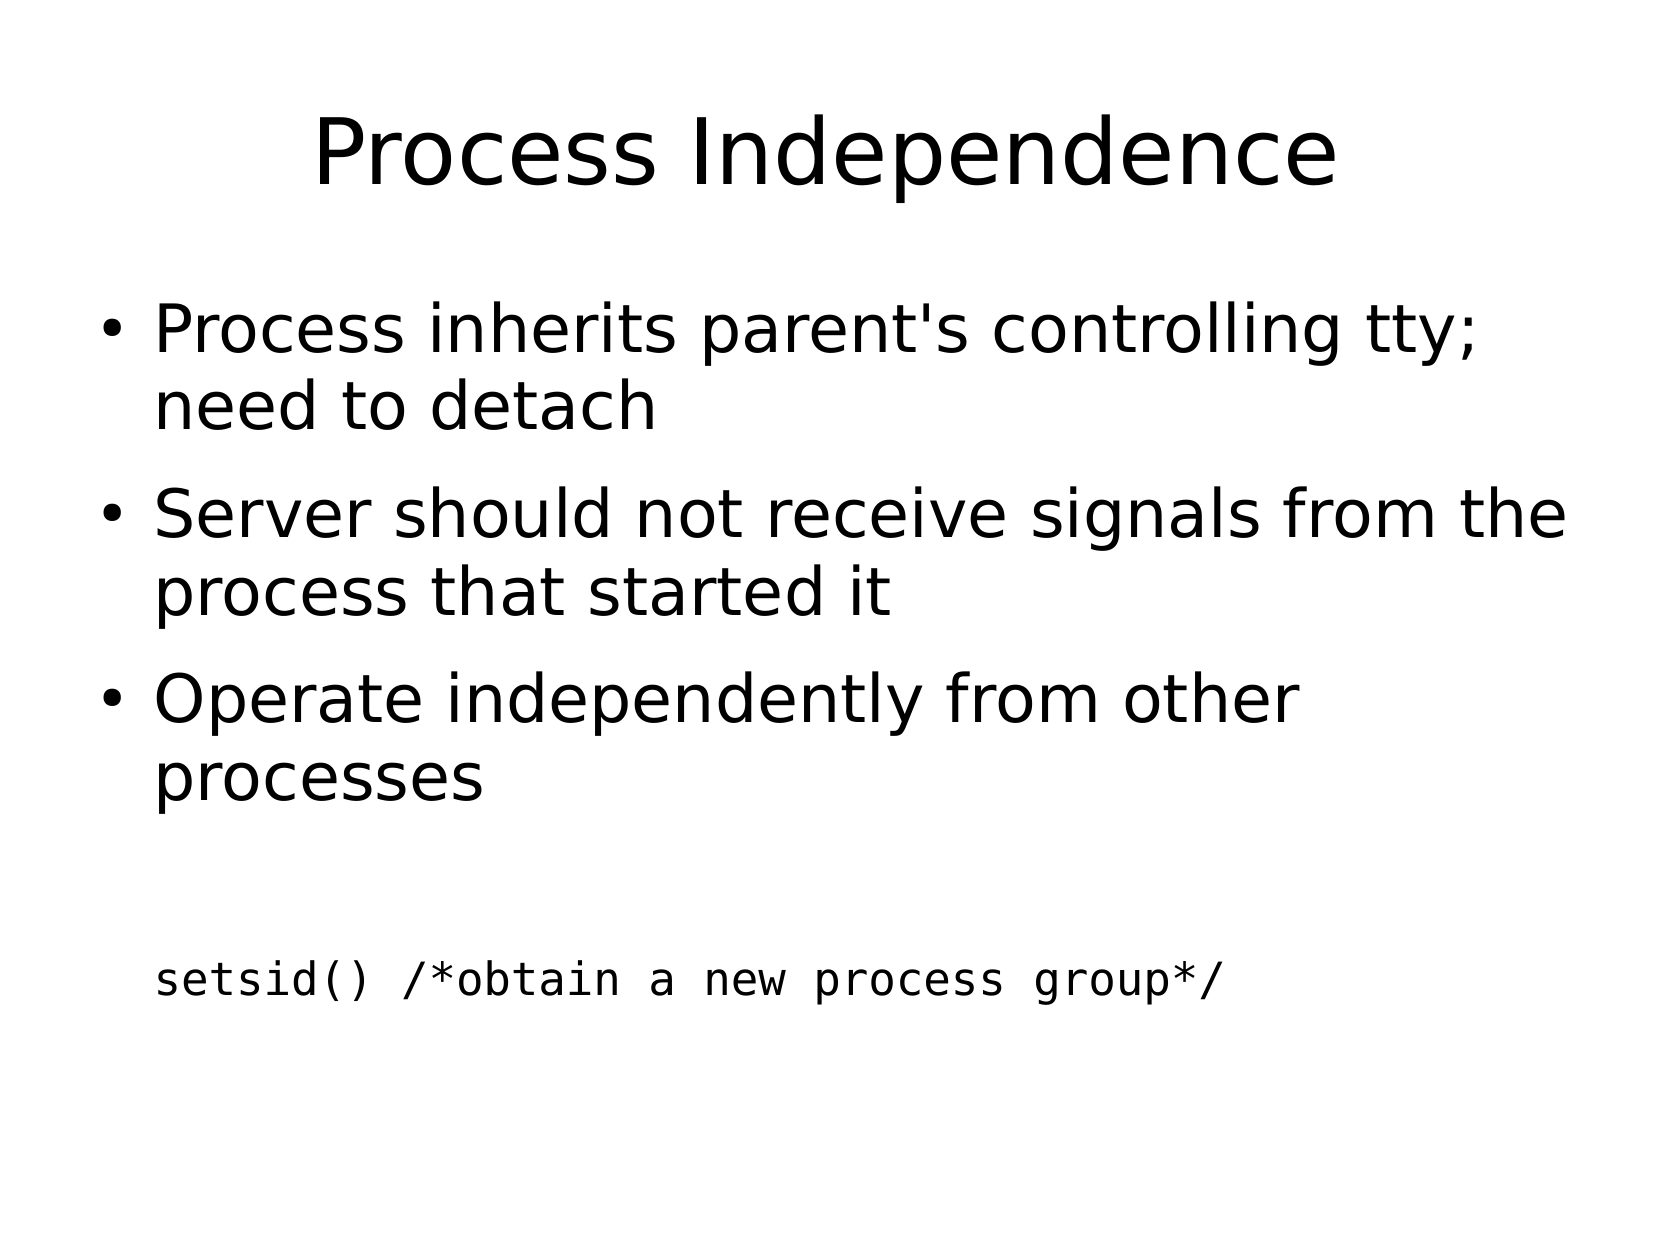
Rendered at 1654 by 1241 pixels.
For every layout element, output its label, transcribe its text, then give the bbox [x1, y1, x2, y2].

list Process inherits parent's controlling tty; need to detach Server should not receive signals from the process that started it Operate independently from other processes setsid() /*obtain a new process group*/ [82, 290, 1571, 1109]
title Process Independence [82, 56, 1571, 250]
